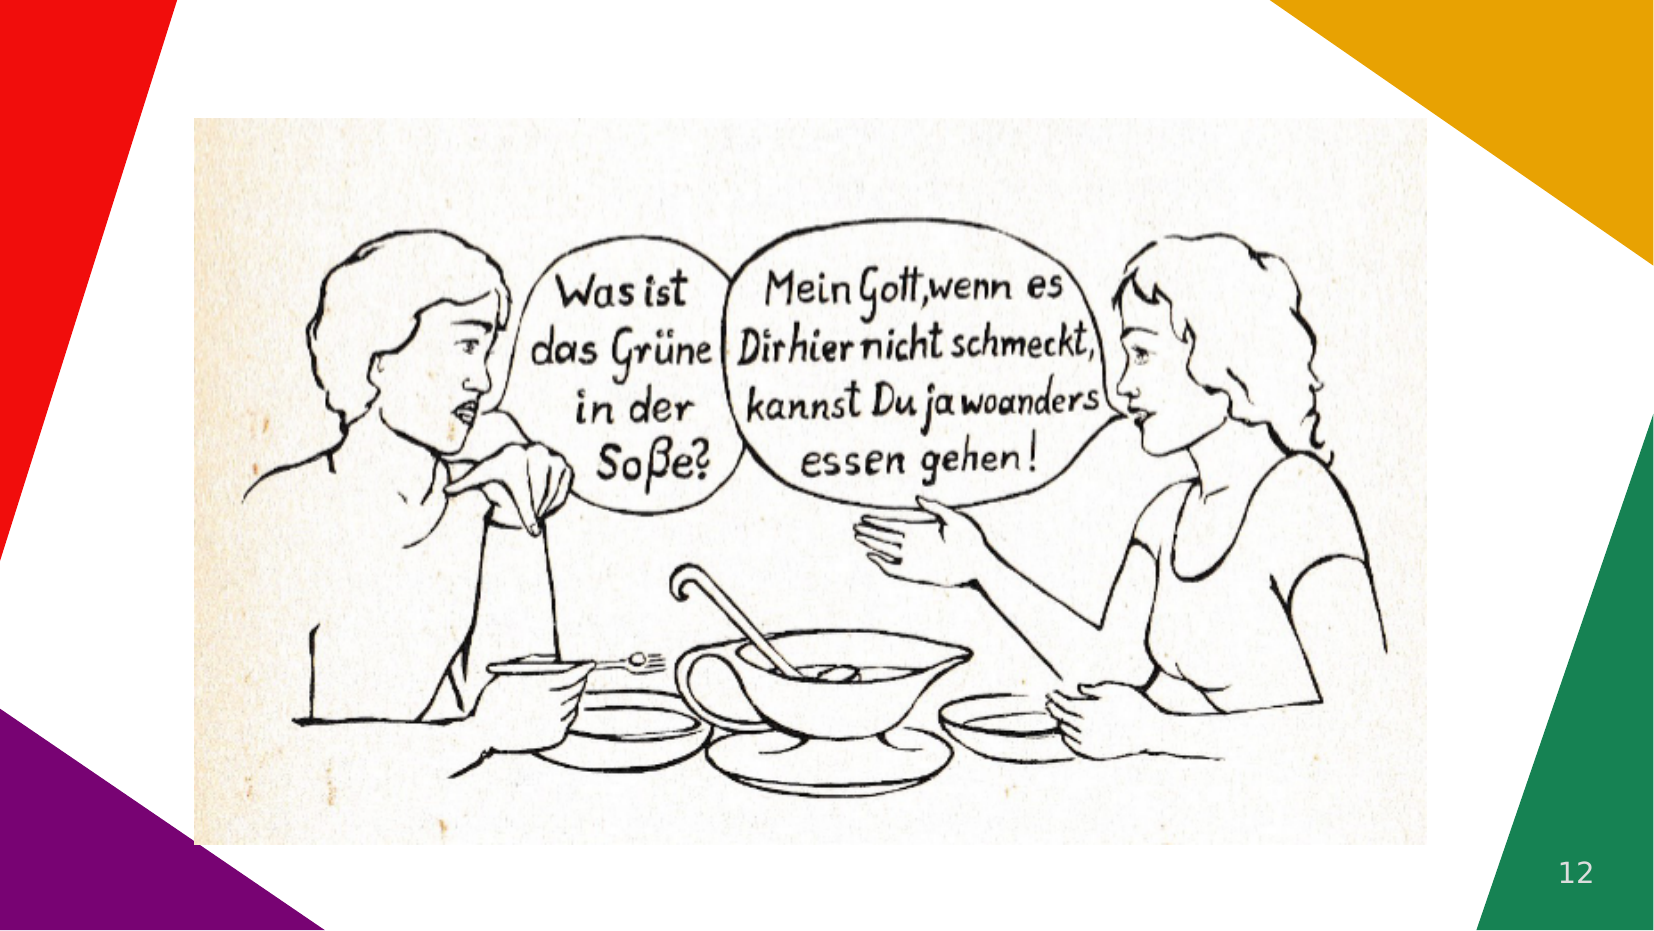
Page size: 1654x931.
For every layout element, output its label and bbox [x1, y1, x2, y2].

picture [194, 118, 1427, 845]
